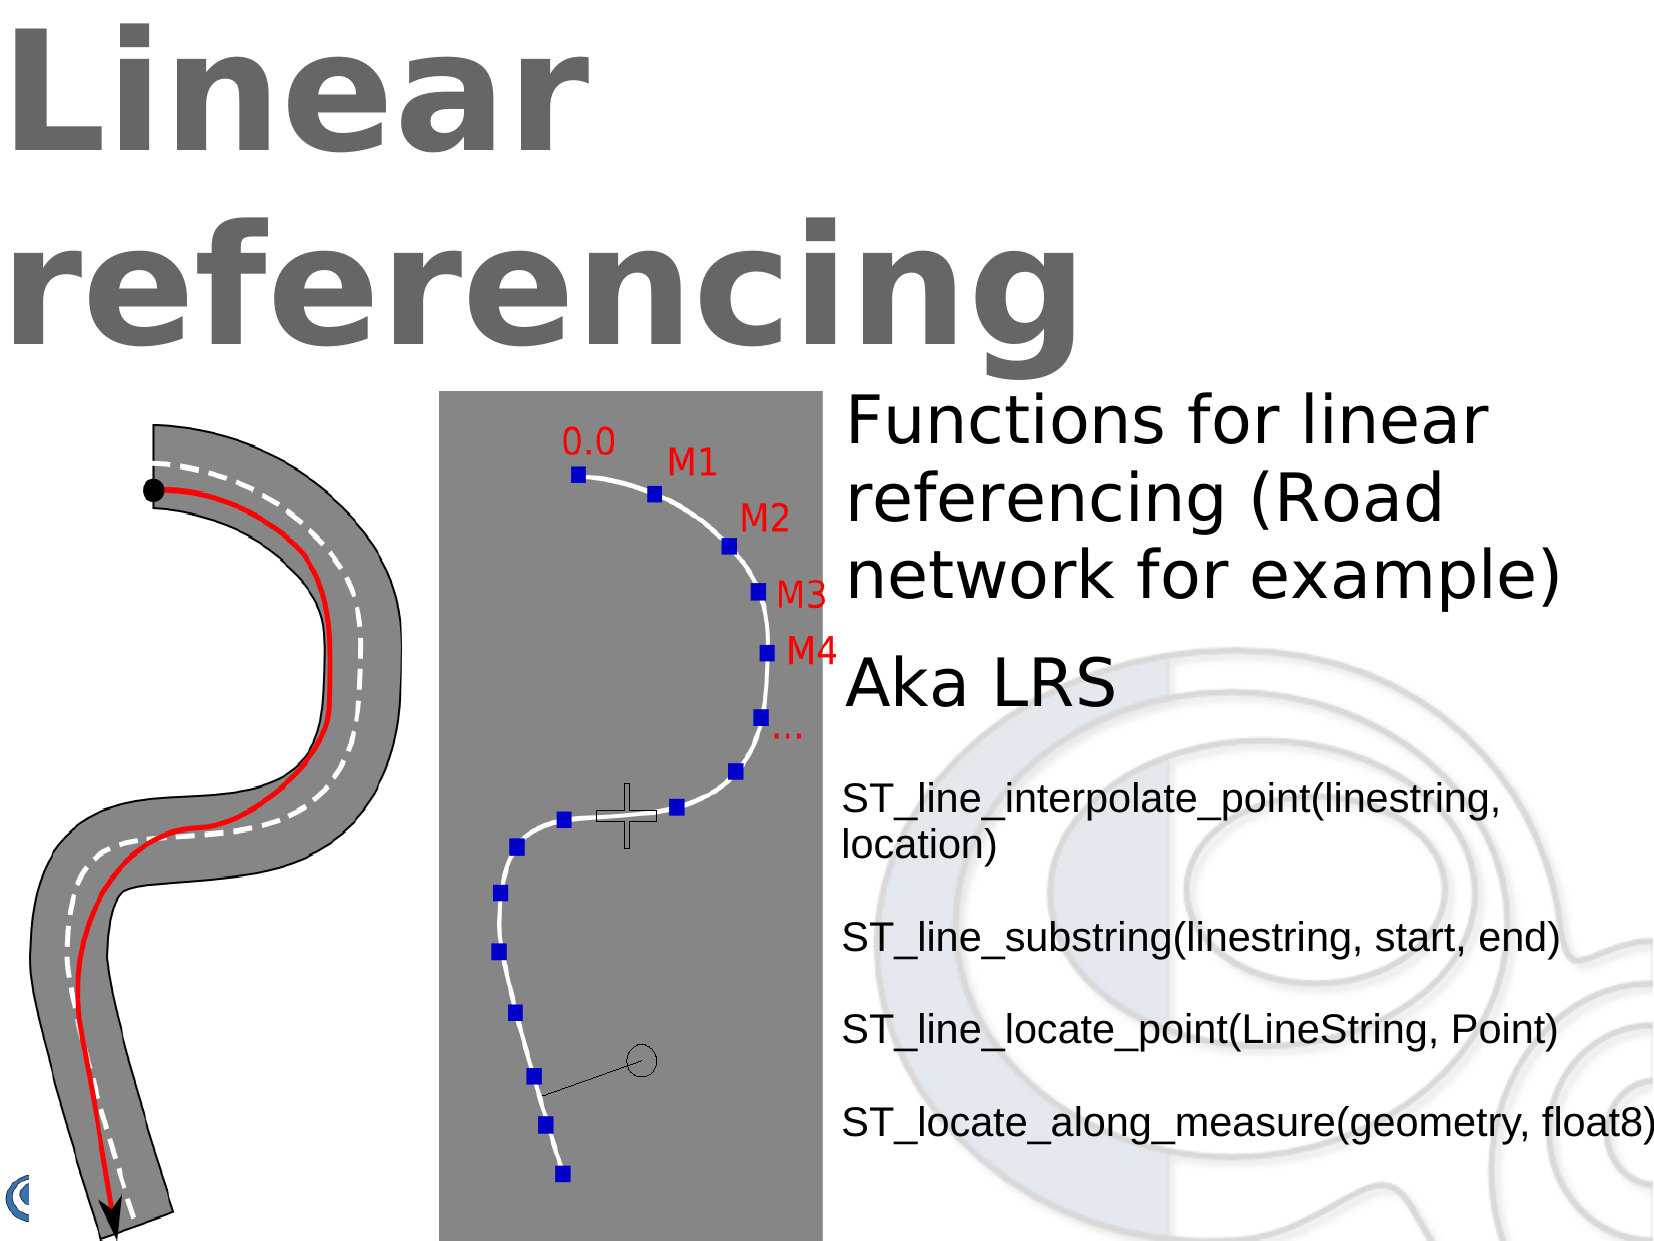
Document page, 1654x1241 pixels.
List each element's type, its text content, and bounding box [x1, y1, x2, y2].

list [895, 326, 1642, 767]
picture [0, 384, 826, 1241]
title Linear referencing [0, 0, 1654, 384]
list Functions for linear referencing (Road network for example) Aka LRS [815, 274, 1654, 1093]
text_box ST_line_interpolate_point(linestring, location) ST_line_substring(linestring, start, end) ST_line_locate_point(LineString, Point) ST_locate_along_measure(geometry, float8) [826, 767, 1654, 1241]
